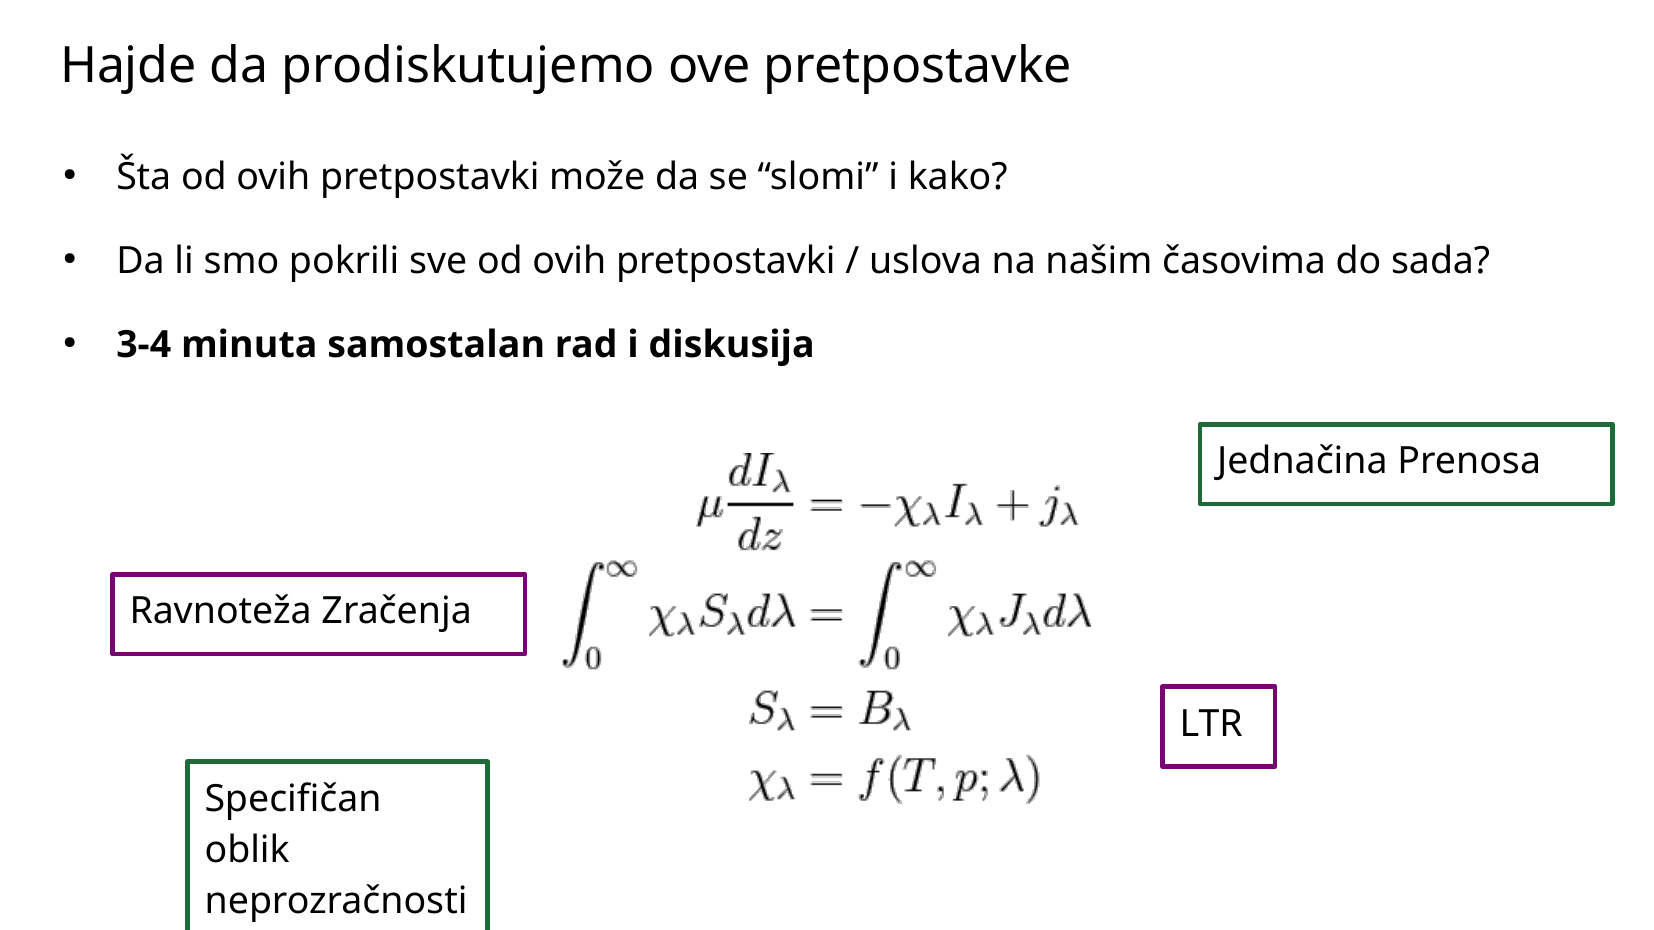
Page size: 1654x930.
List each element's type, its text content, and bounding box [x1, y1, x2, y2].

text_box Specifičan oblik neprozračnosti [187, 761, 488, 871]
text_box Ravnoteža Zračenja [112, 574, 526, 655]
text_box LTR [1162, 686, 1276, 767]
picture [562, 453, 1091, 804]
text_box Jednačina Prenosa [1200, 424, 1613, 505]
list Šta od ovih pretpostavki može da se “slomi” i kako? Da li smo pokrili sve od ovih pretpostavki / uslova na našim časovima do sada? 3-4 minuta samostalan rad i diskusija [45, 149, 1635, 880]
title Hajde da prodiskutujemo ove pretpostavke [59, 13, 1648, 113]
